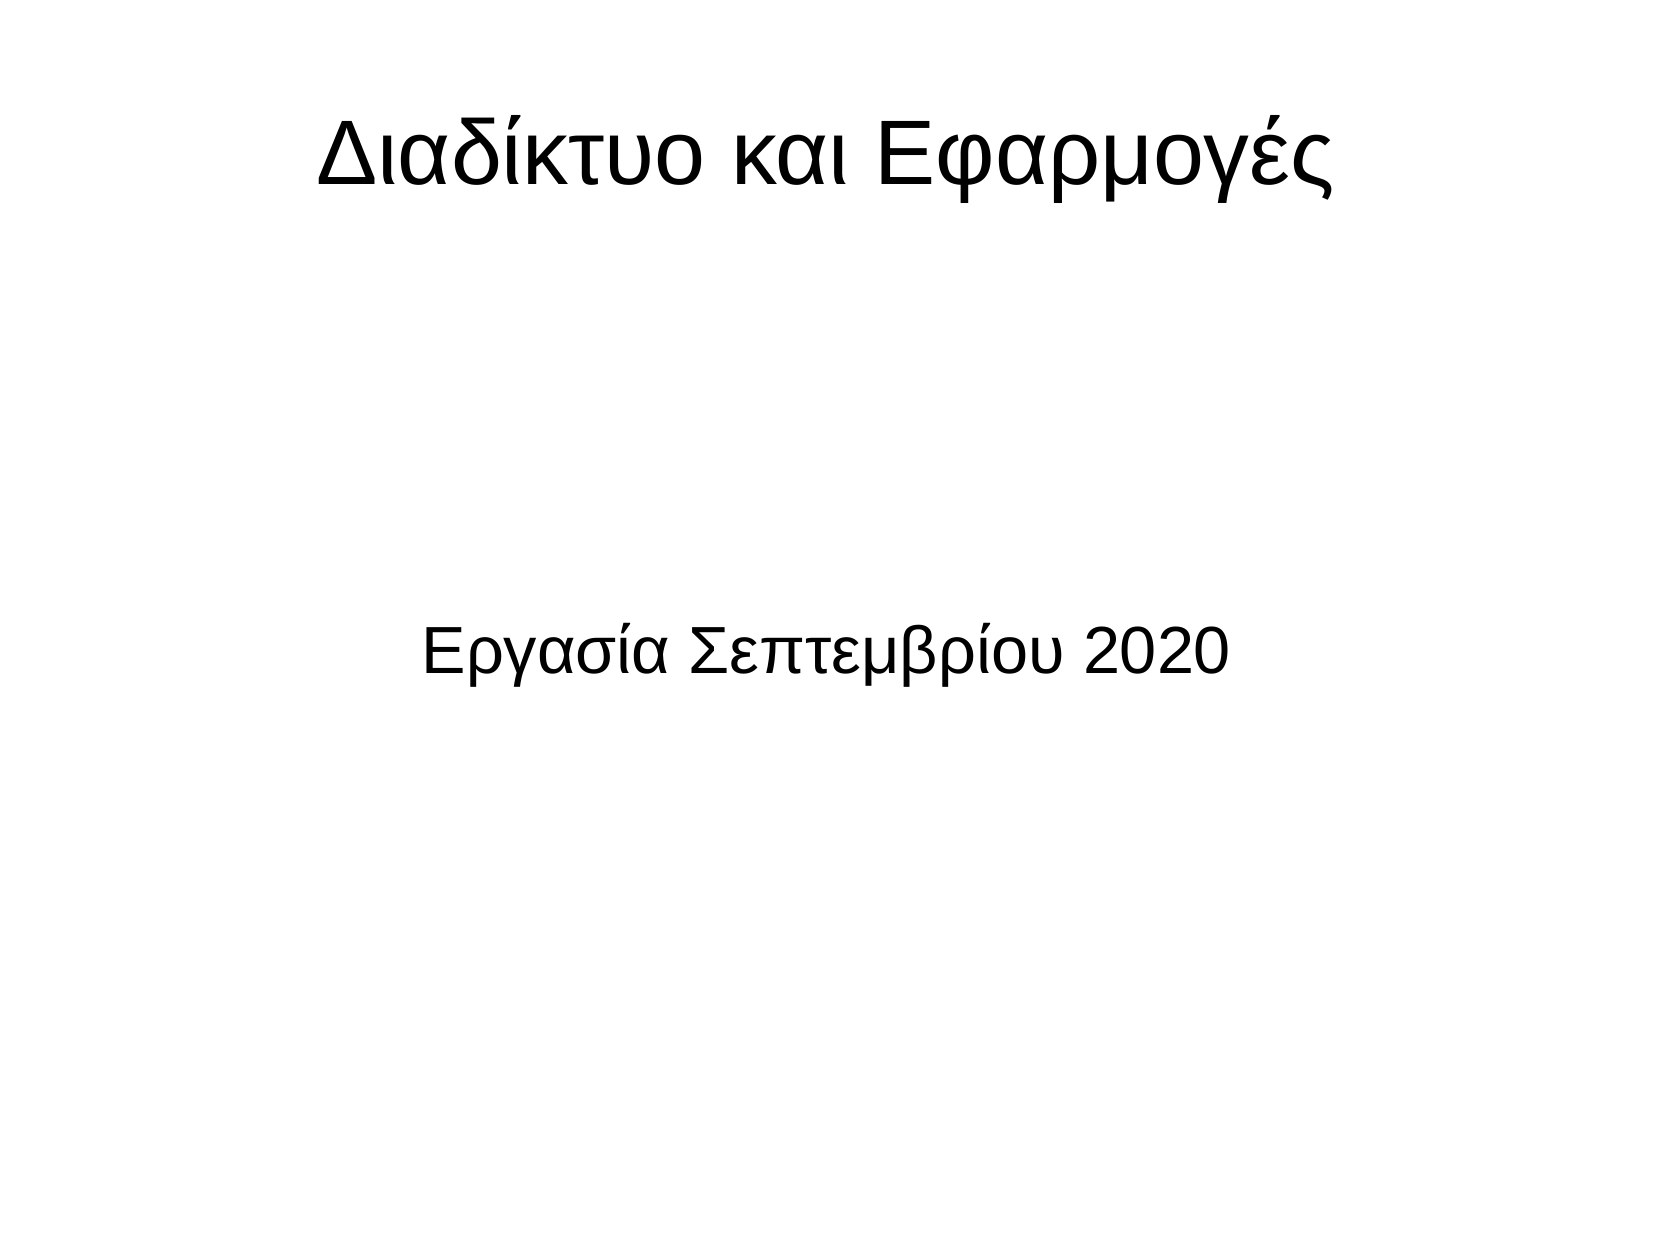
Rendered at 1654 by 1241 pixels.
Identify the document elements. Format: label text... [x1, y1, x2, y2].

subtitle Εργασία Σεπτεμβρίου 2020 [82, 290, 1571, 1010]
title Διαδίκτυο και Εφαρμογές [82, 49, 1571, 257]
